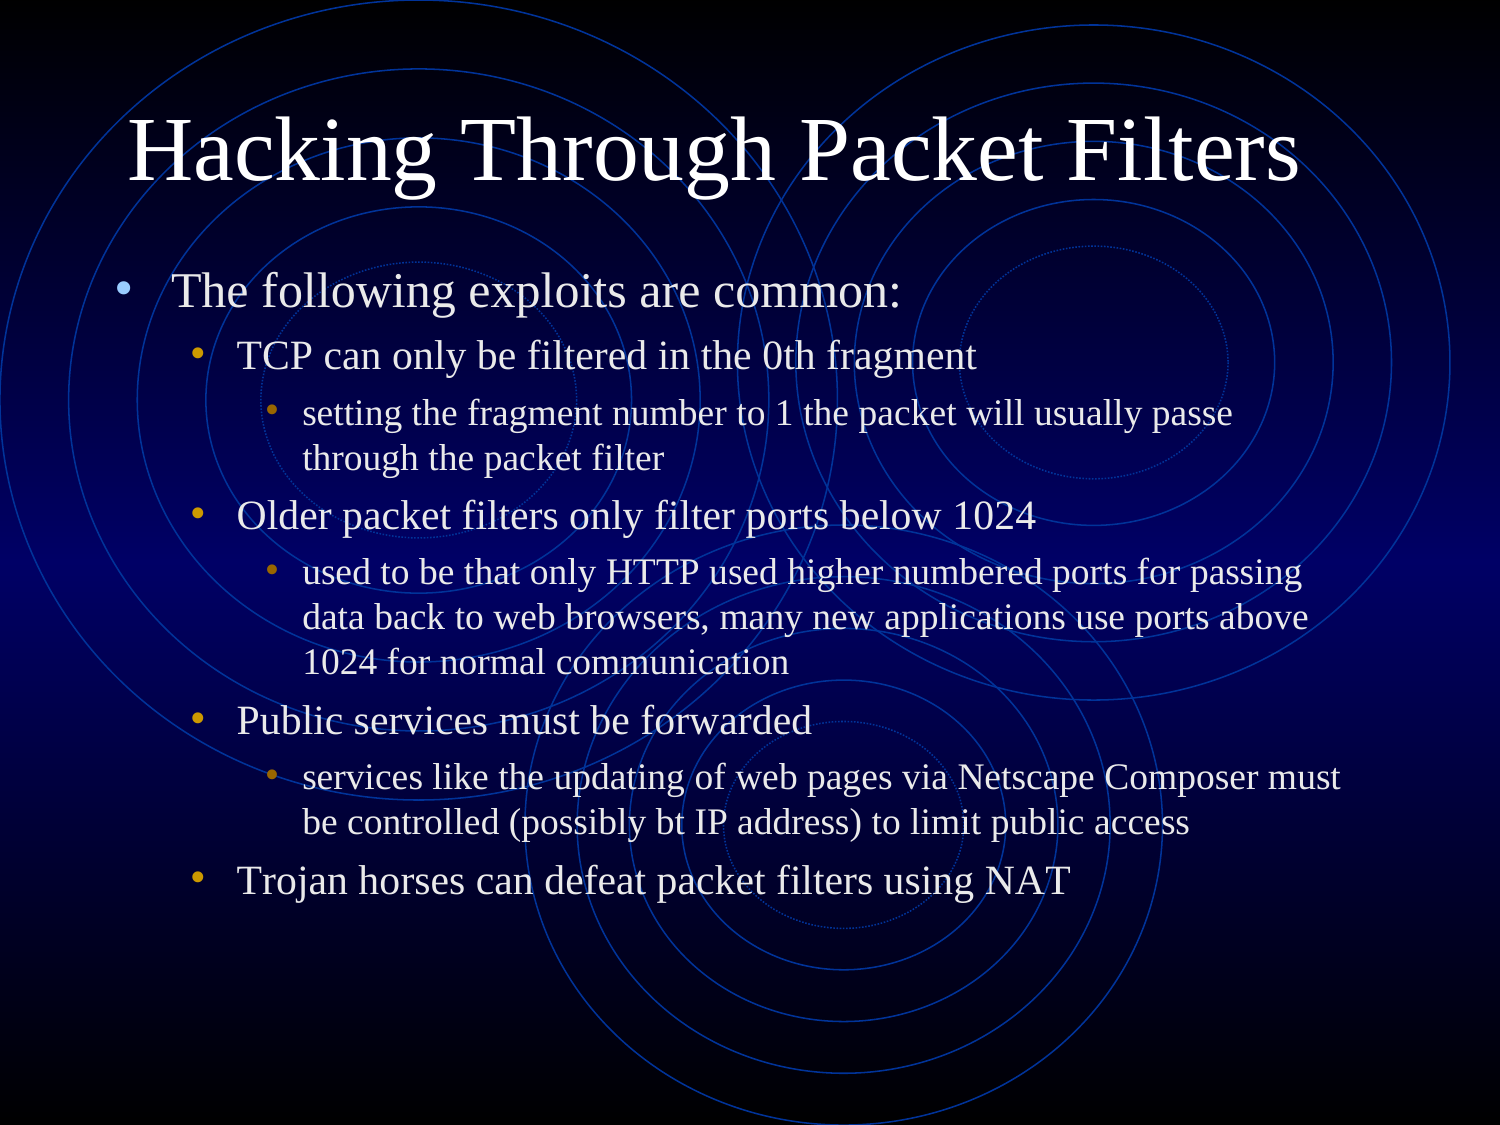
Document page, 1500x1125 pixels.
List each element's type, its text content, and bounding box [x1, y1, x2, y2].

list The following exploits are common: TCP can only be filtered in the 0th fragment setting the fragment number to 1 the packet will usually passe through the packet filter Older packet filters only filter ports below 1024 used to be that only HTTP used higher numbered ports for passing data back to web browsers, many new applications use ports above 1024 for normal communication Public services must be forwarded services like the updating of web pages via Netscape Composer must be controlled (possibly bt IP address) to limit public access Trojan horses can defeat packet filters using NAT [99, 249, 1375, 1076]
title Hacking Through Packet Filters [112, 62, 1388, 226]
